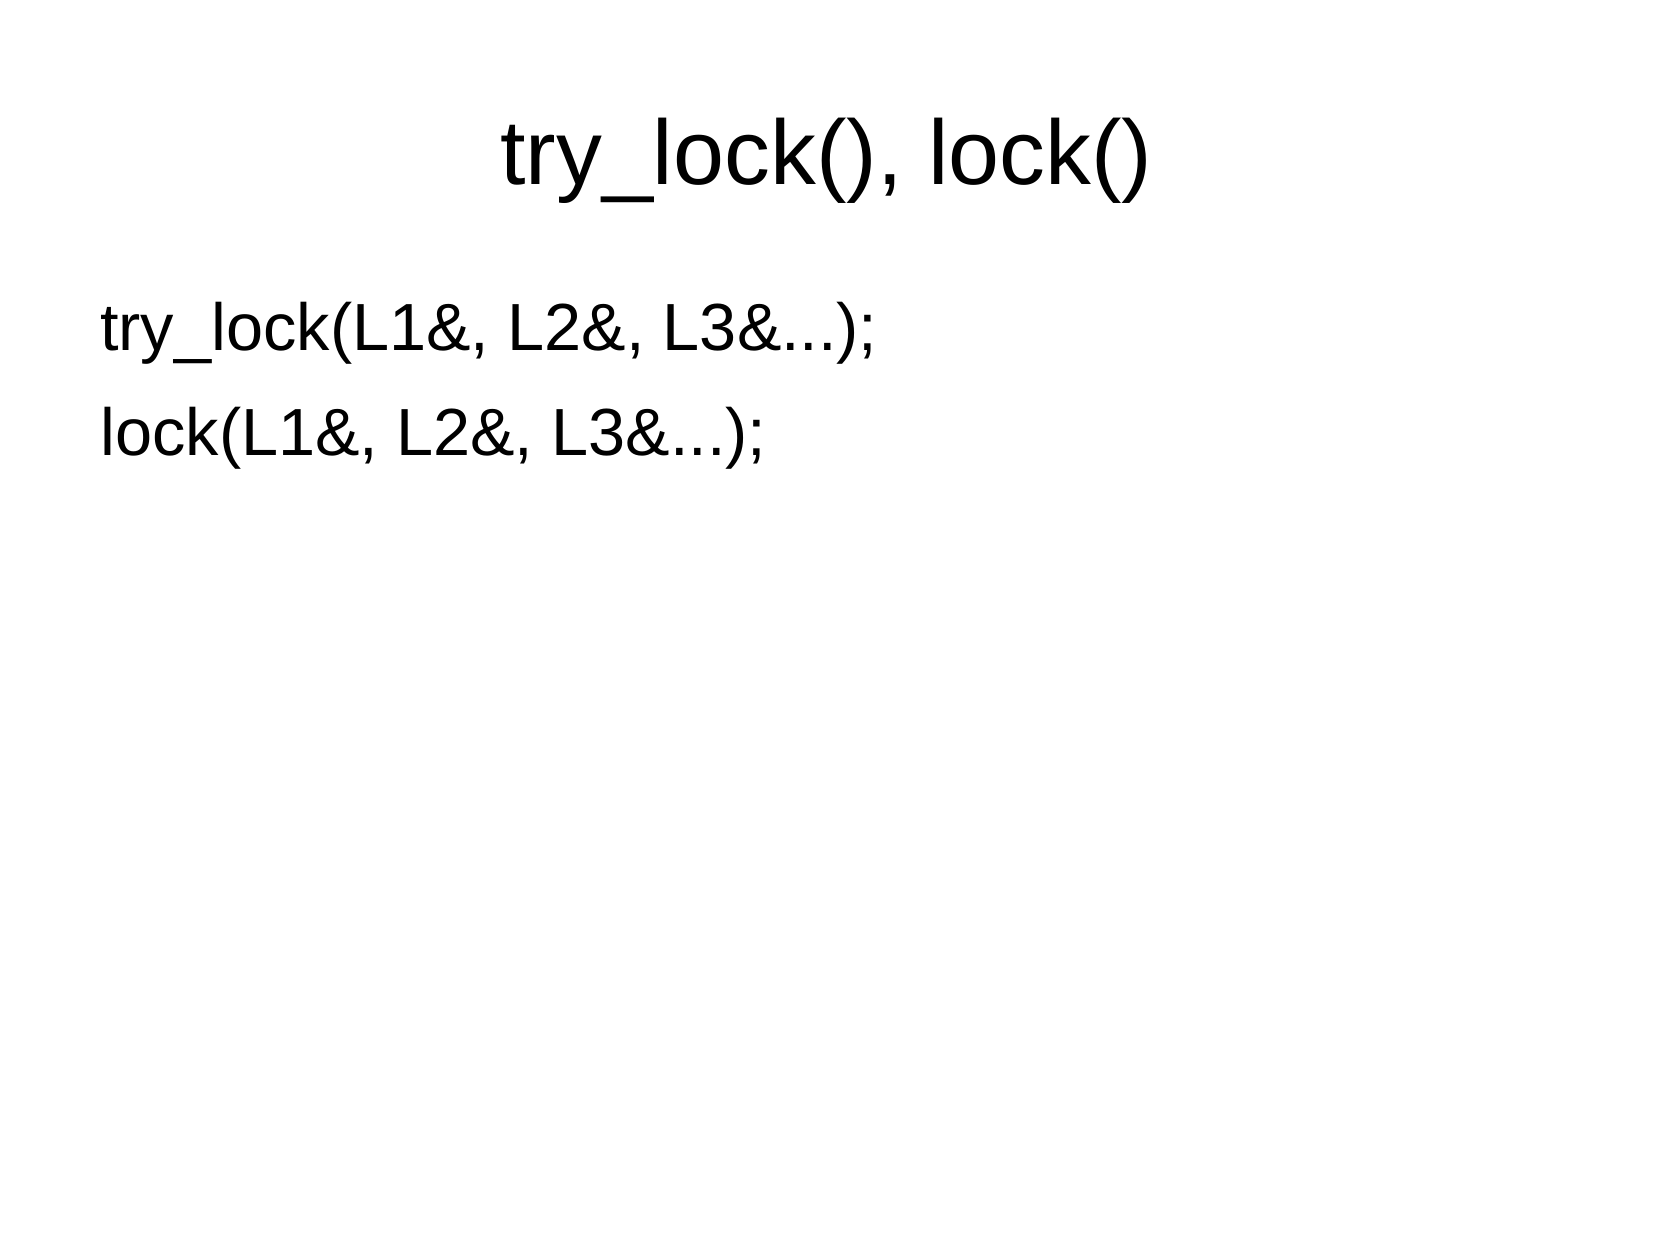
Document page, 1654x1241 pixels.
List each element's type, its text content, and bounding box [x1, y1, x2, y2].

list try_lock(L1&, L2&, L3&...); lock(L1&, L2&, L3&...); [82, 290, 1571, 1094]
title try_lock(), lock() [82, 56, 1571, 250]
